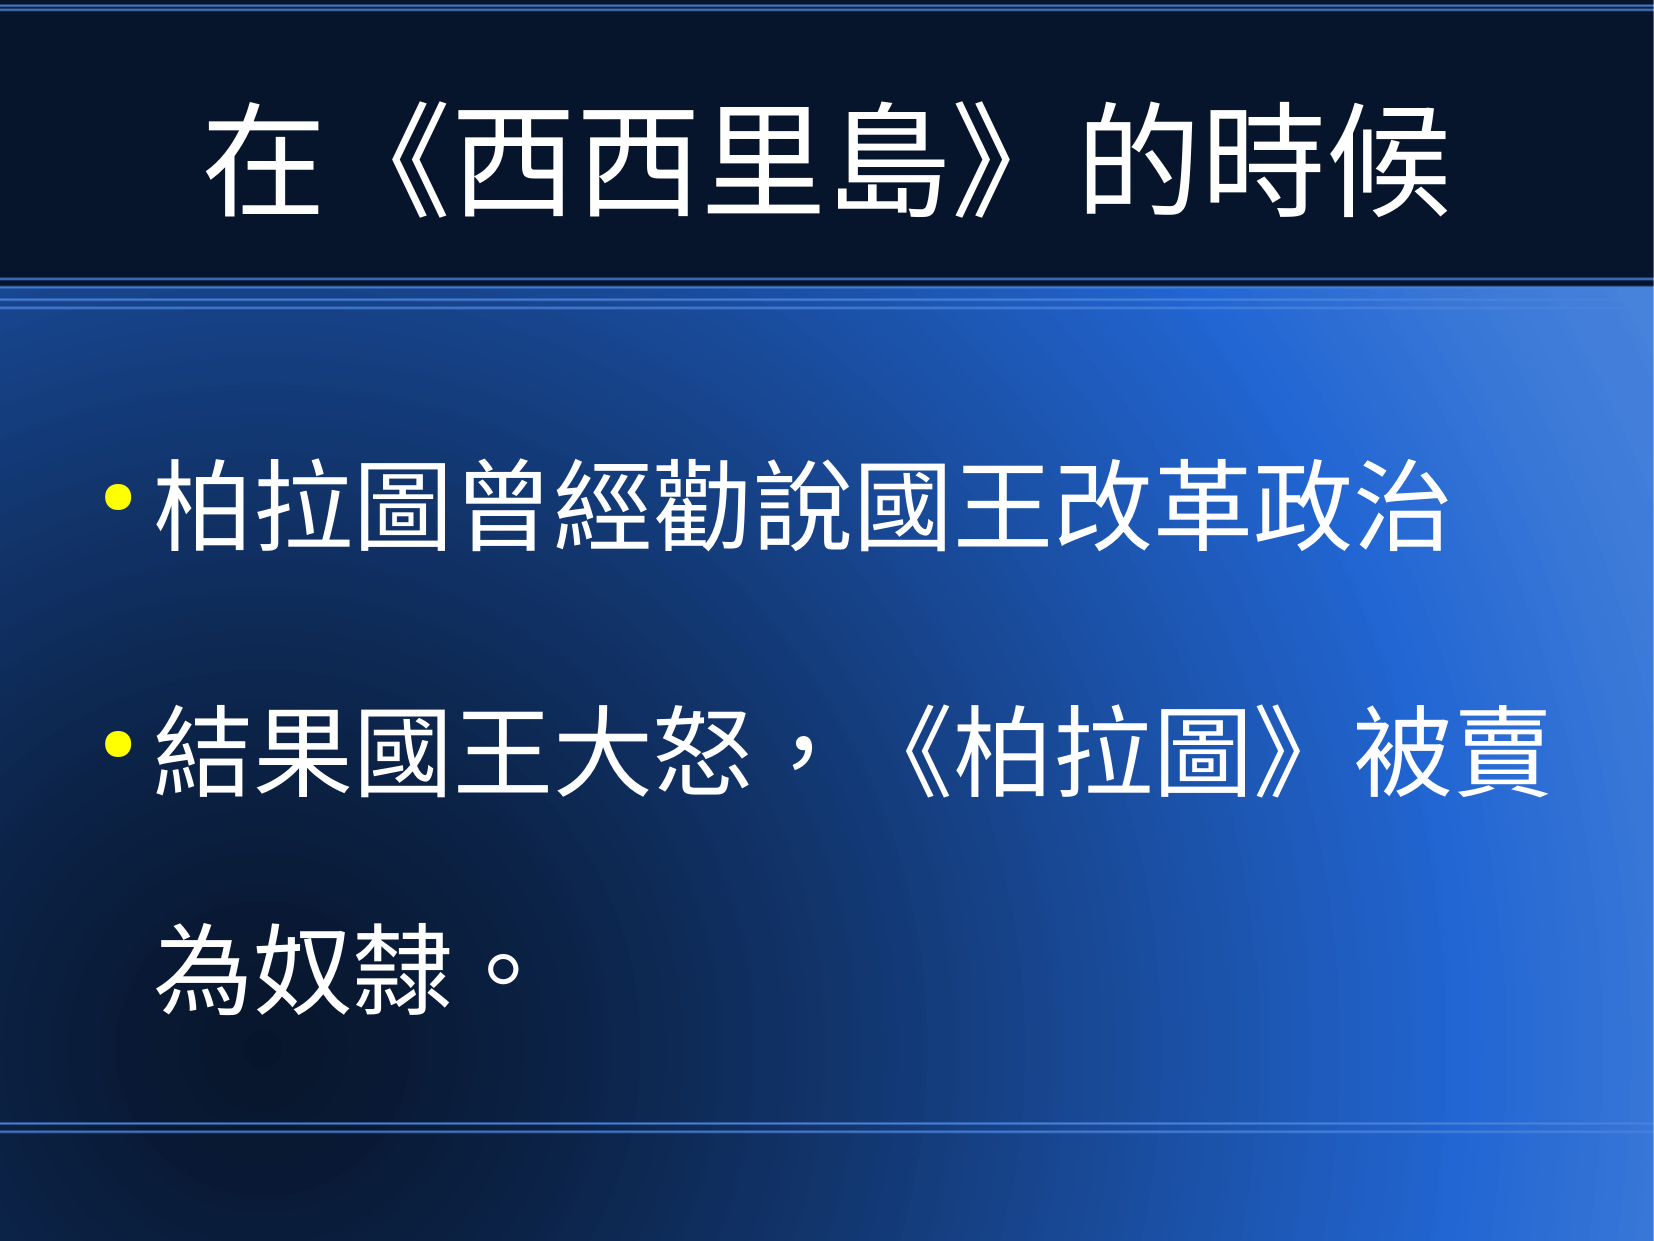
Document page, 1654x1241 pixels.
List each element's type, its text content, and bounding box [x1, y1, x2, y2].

title 在《西西里島》的時候 [82, 49, 1571, 257]
list 柏拉圖曾經勸說國王改革政治 結果國王大怒，《柏拉圖》被賣為奴隸。 [82, 355, 1571, 1241]
picture [0, 0, 1654, 1241]
